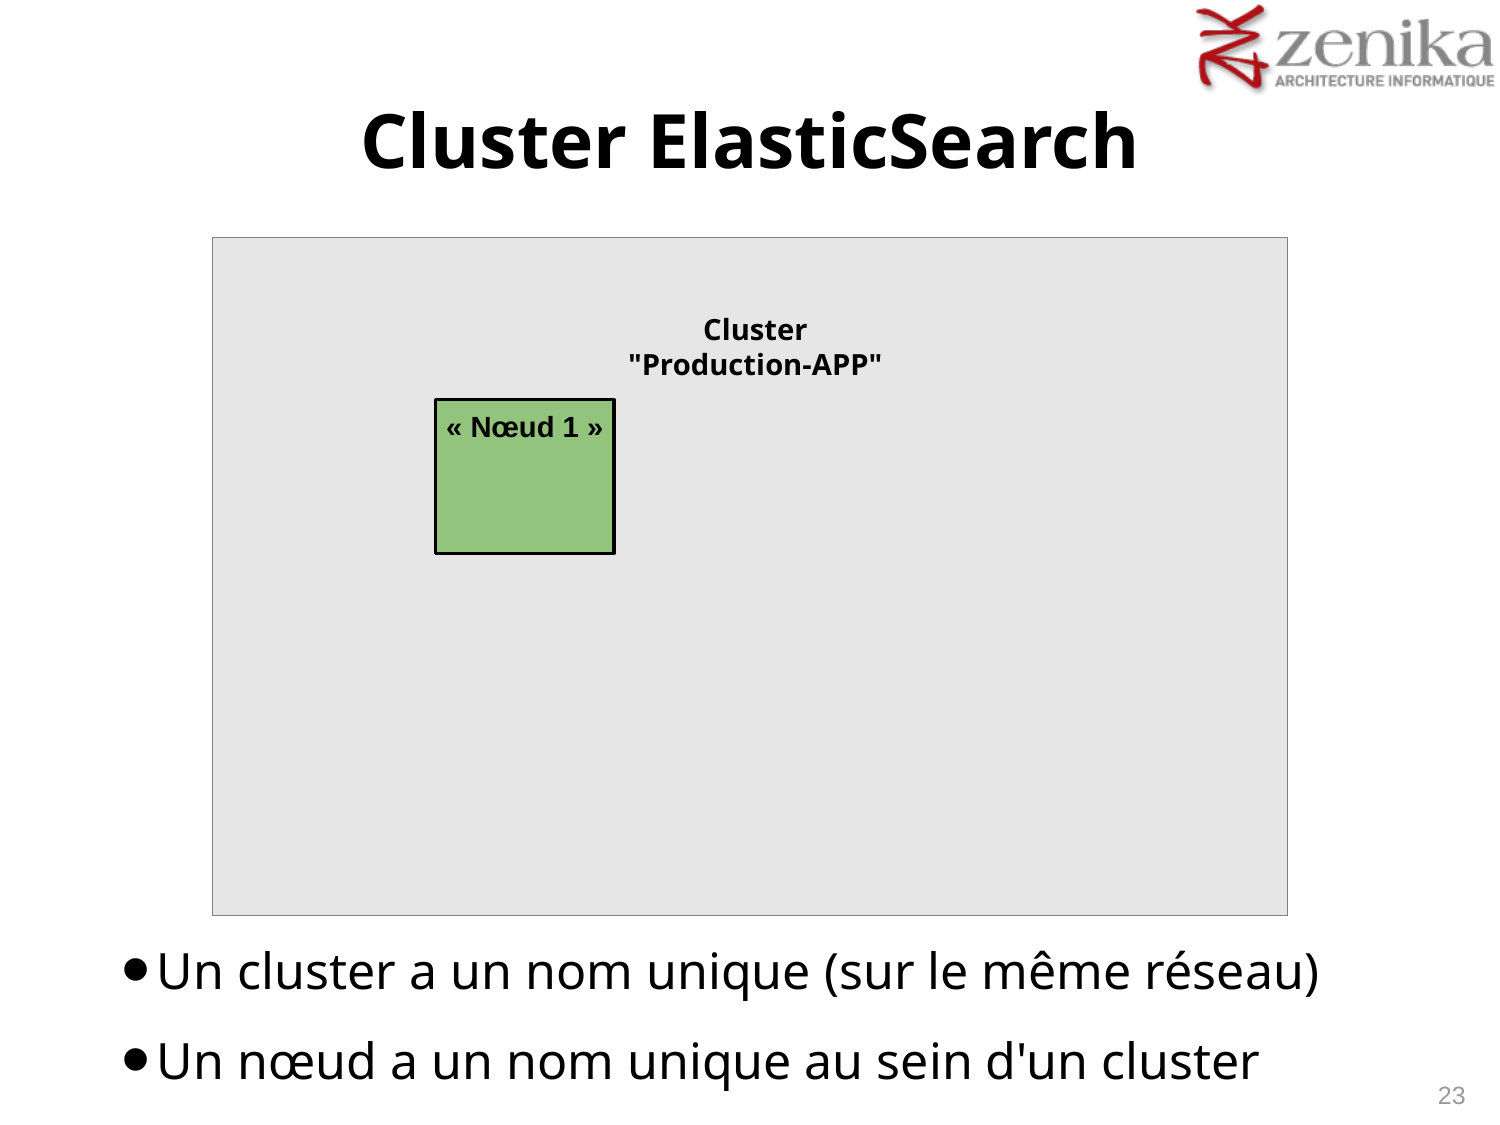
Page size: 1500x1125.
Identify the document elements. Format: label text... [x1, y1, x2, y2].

text_box « Nœud 1 » [435, 399, 614, 554]
picture [1190, 0, 1500, 95]
text_box Cluster ElasticSearch [75, 29, 1425, 248]
text_box [212, 237, 1288, 894]
text_box Un cluster a un nom unique (sur le même réseau) Un nœud a un nom unique au sein d'un cluster [106, 894, 1457, 1104]
text_box Cluster "Production-APP" [608, 296, 903, 396]
